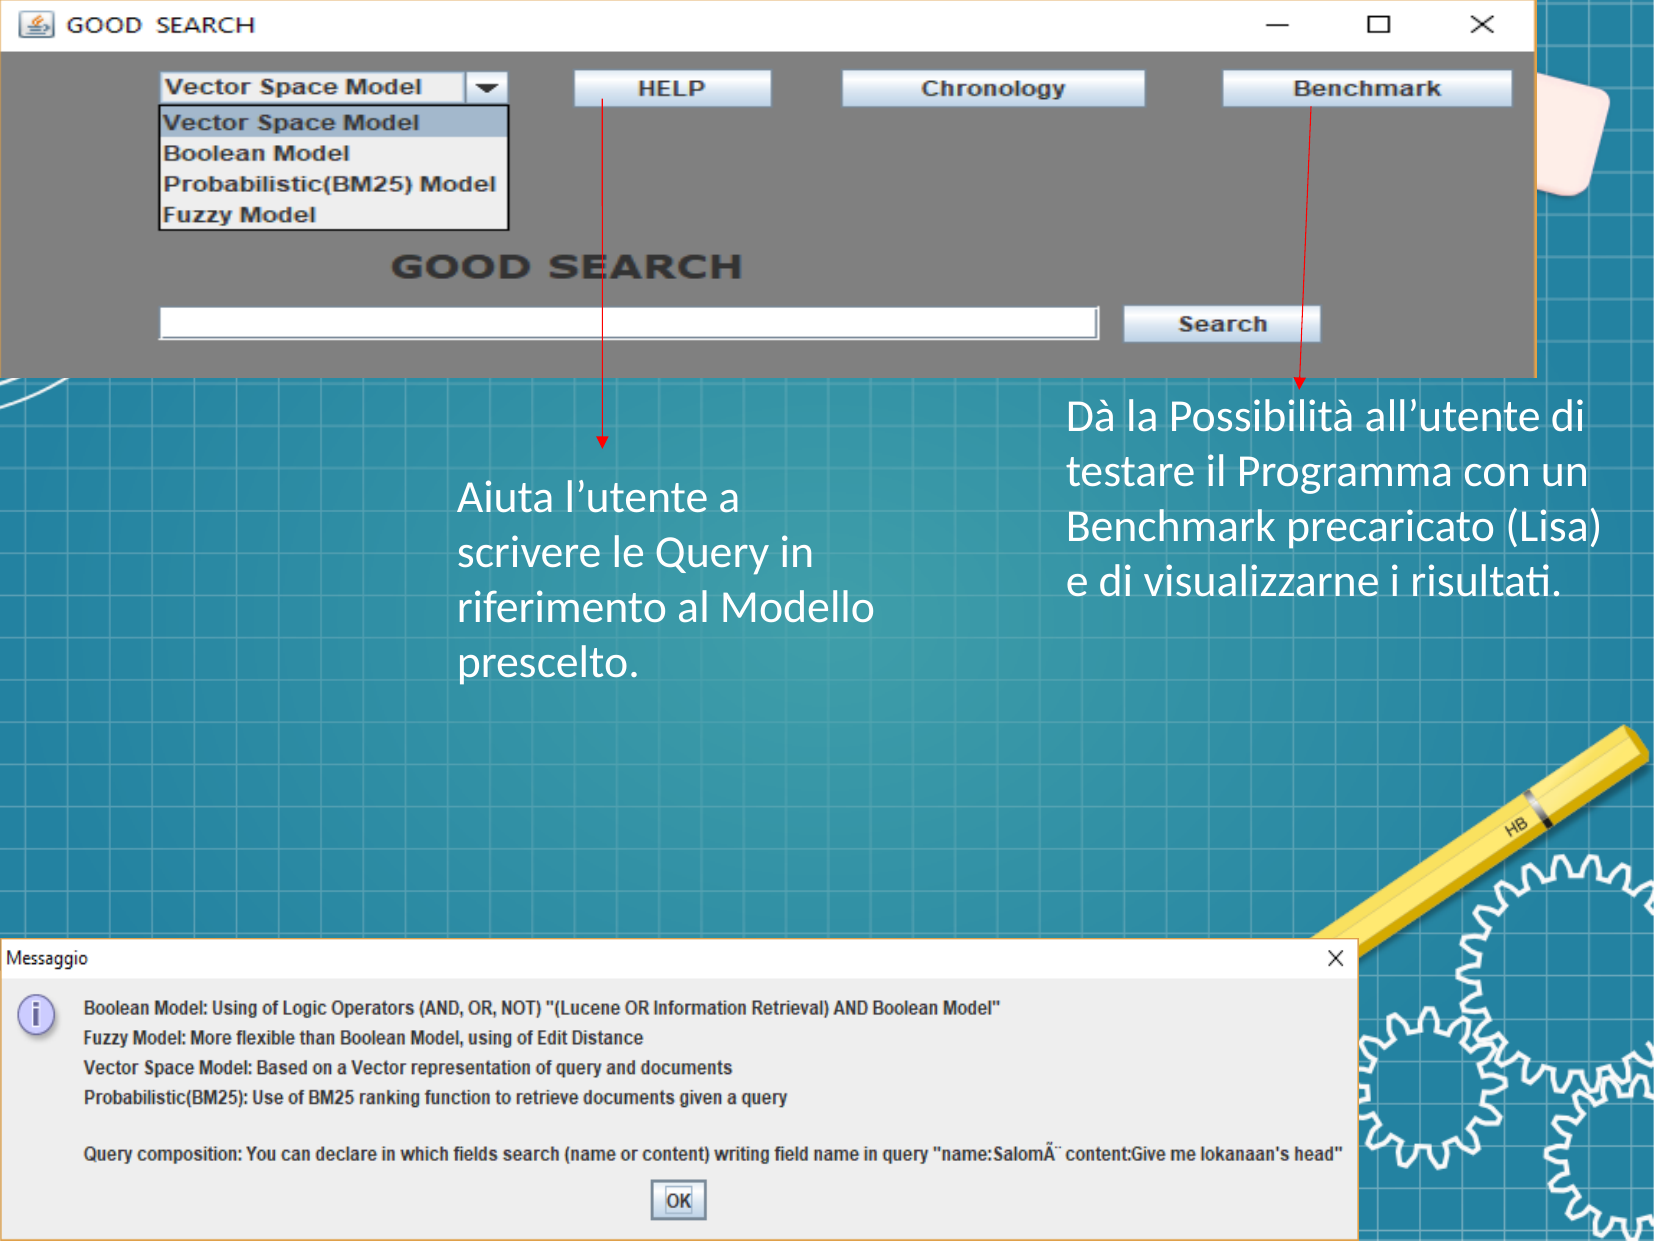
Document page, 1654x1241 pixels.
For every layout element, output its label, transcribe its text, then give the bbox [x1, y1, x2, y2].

picture [0, 0, 1654, 1241]
text_box Aiuta l’utente a scrivere le Query in riferimento al Modello prescelto. [442, 459, 898, 785]
text_box Dà la Possibilità all’utente di testare il Programma con un Benchmark precaricato (Lisa) e di visualizzarne i risultati. [1051, 377, 1625, 613]
